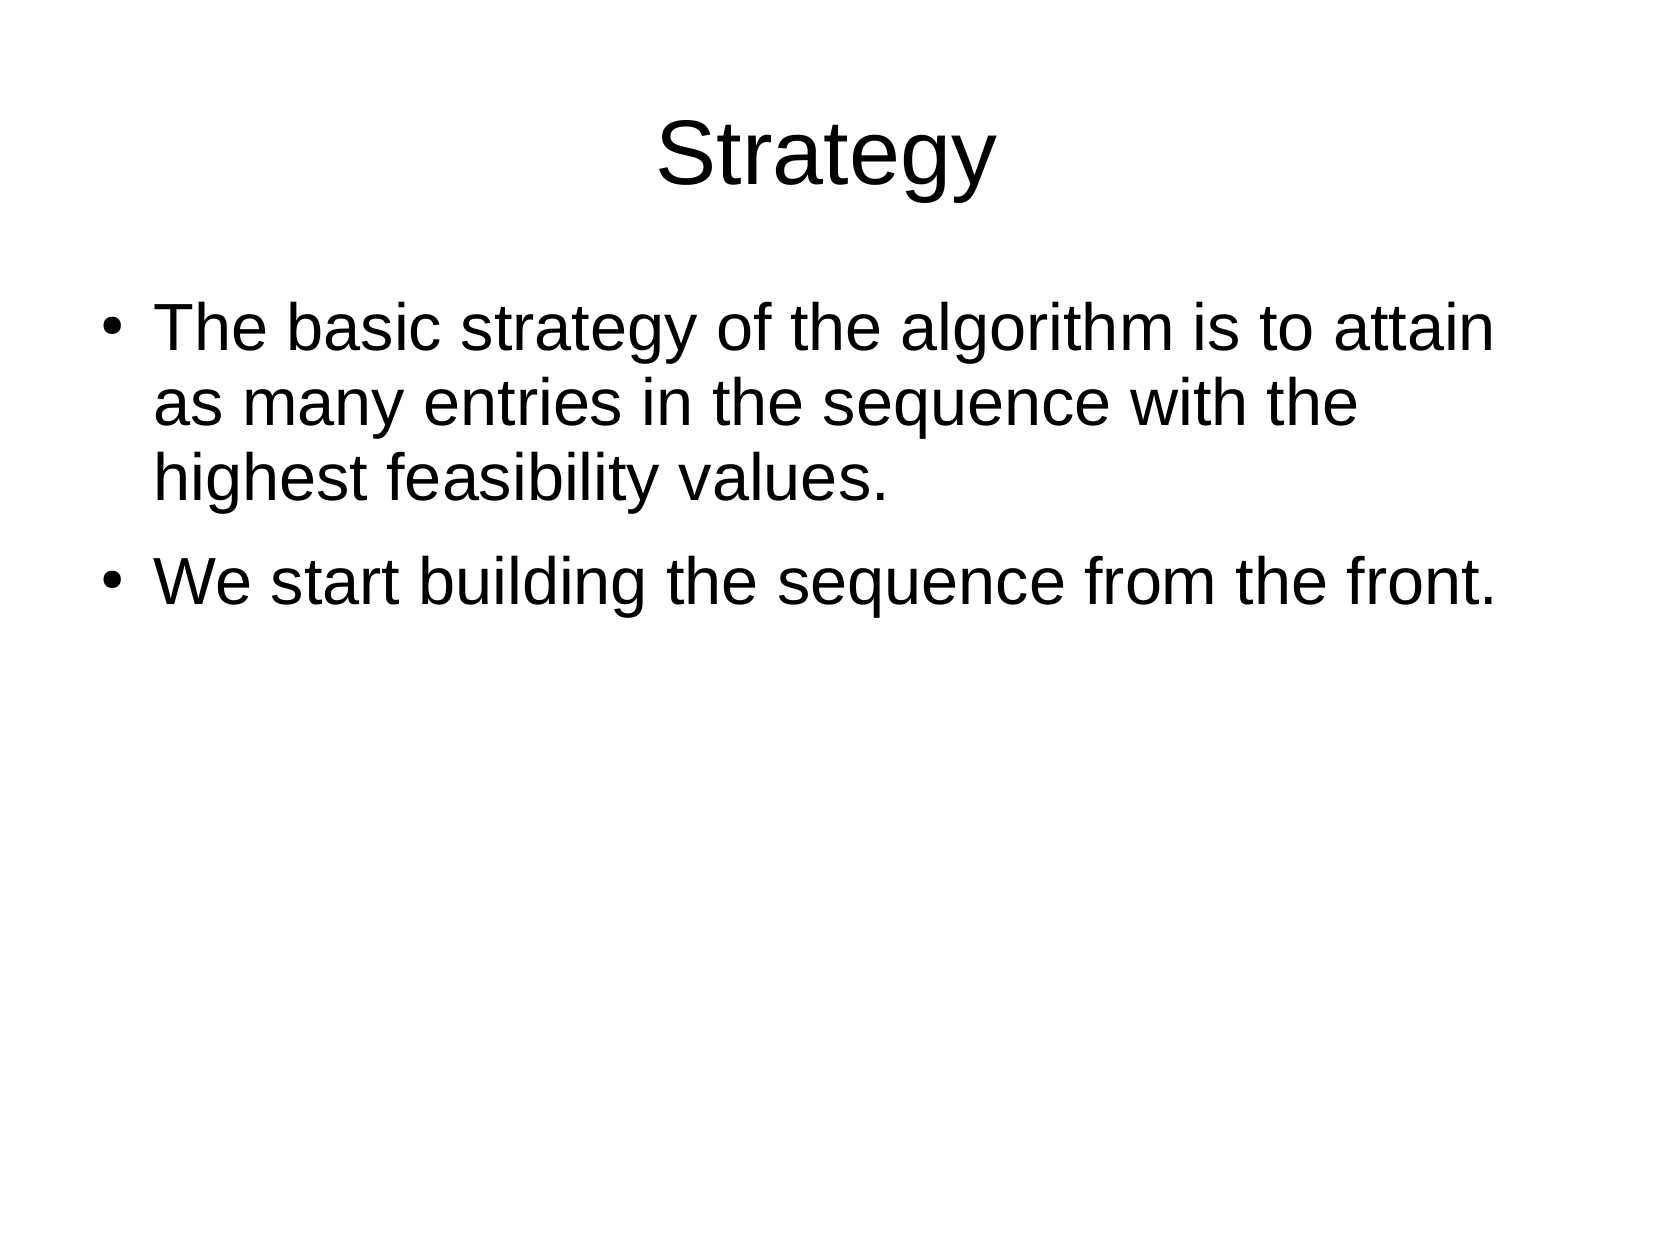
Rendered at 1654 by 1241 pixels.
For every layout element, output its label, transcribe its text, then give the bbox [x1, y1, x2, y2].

list The basic strategy of the algorithm is to attain as many entries in the sequence with the highest feasibility values. We start building the sequence from the front. [82, 290, 1571, 1010]
title Strategy [82, 49, 1571, 257]
